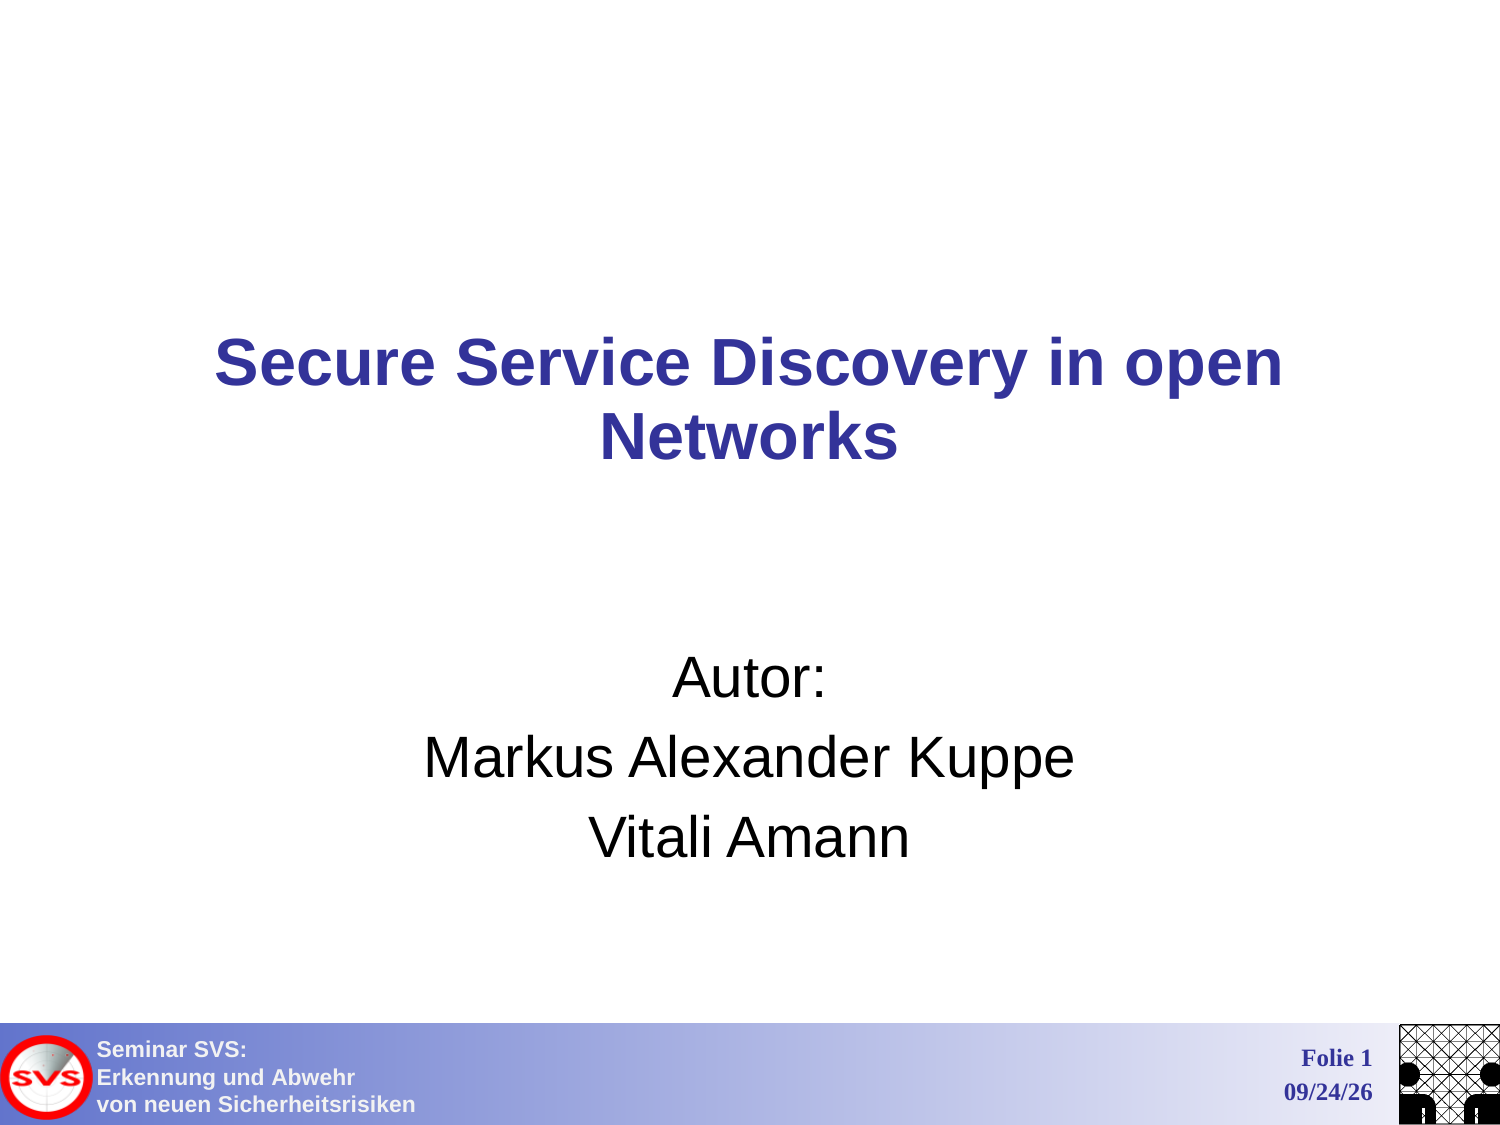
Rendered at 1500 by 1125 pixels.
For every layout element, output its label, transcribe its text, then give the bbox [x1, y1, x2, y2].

picture [1399, 1024, 1500, 1125]
title Secure Service Discovery in open Networks [112, 278, 1388, 521]
picture [0, 1035, 93, 1120]
subtitle Autor: Markus Alexander Kuppe Vitali Amann [225, 637, 1276, 926]
